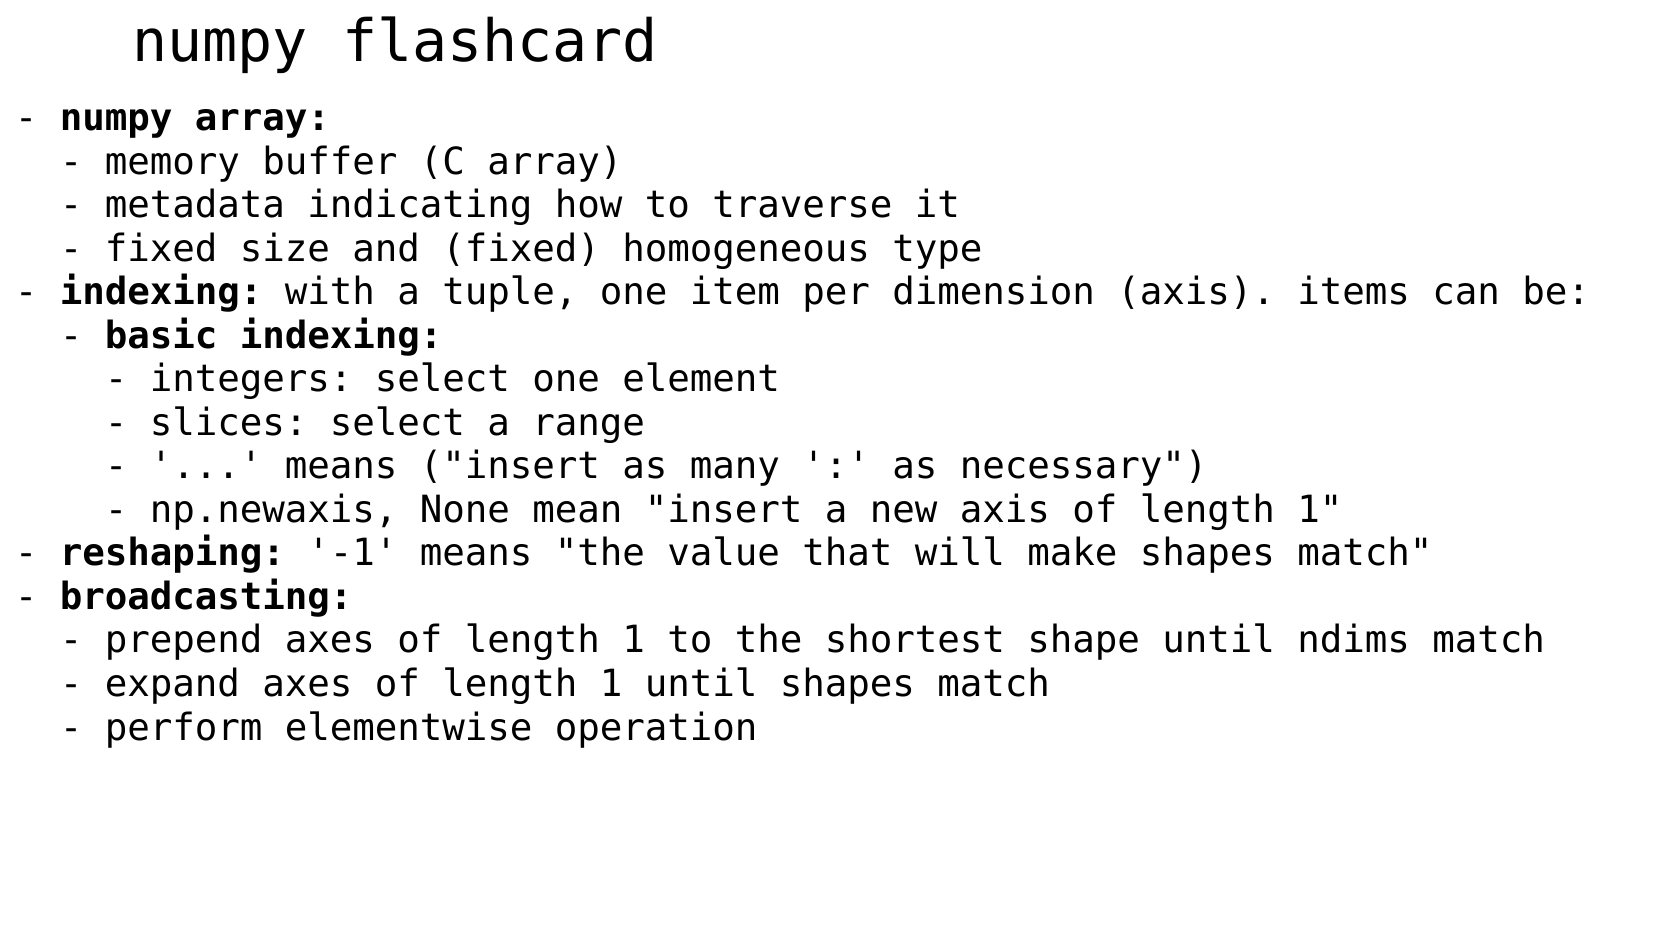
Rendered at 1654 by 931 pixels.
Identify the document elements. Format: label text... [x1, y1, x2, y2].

text_box - numpy array: - memory buffer (C array) - metadata indicating how to traverse it - fixed size and (fixed) homogeneous type - indexing: with a tuple, one item per dimension (axis). items can be: - basic indexing: - integers: select one element - slices: select a range - '...' means ("insert as many ':' as necessary") - np.newaxis, None mean "insert a new axis of length 1" - reshaping: '-1' means "the value that will make shapes match" - broadcasting: - prepend axes of length 1 to the shortest shape until ndims match - expand axes of length 1 until shapes match - perform elementwise operation [0, 88, 1654, 916]
text_box numpy flashcard [118, 0, 1536, 83]
